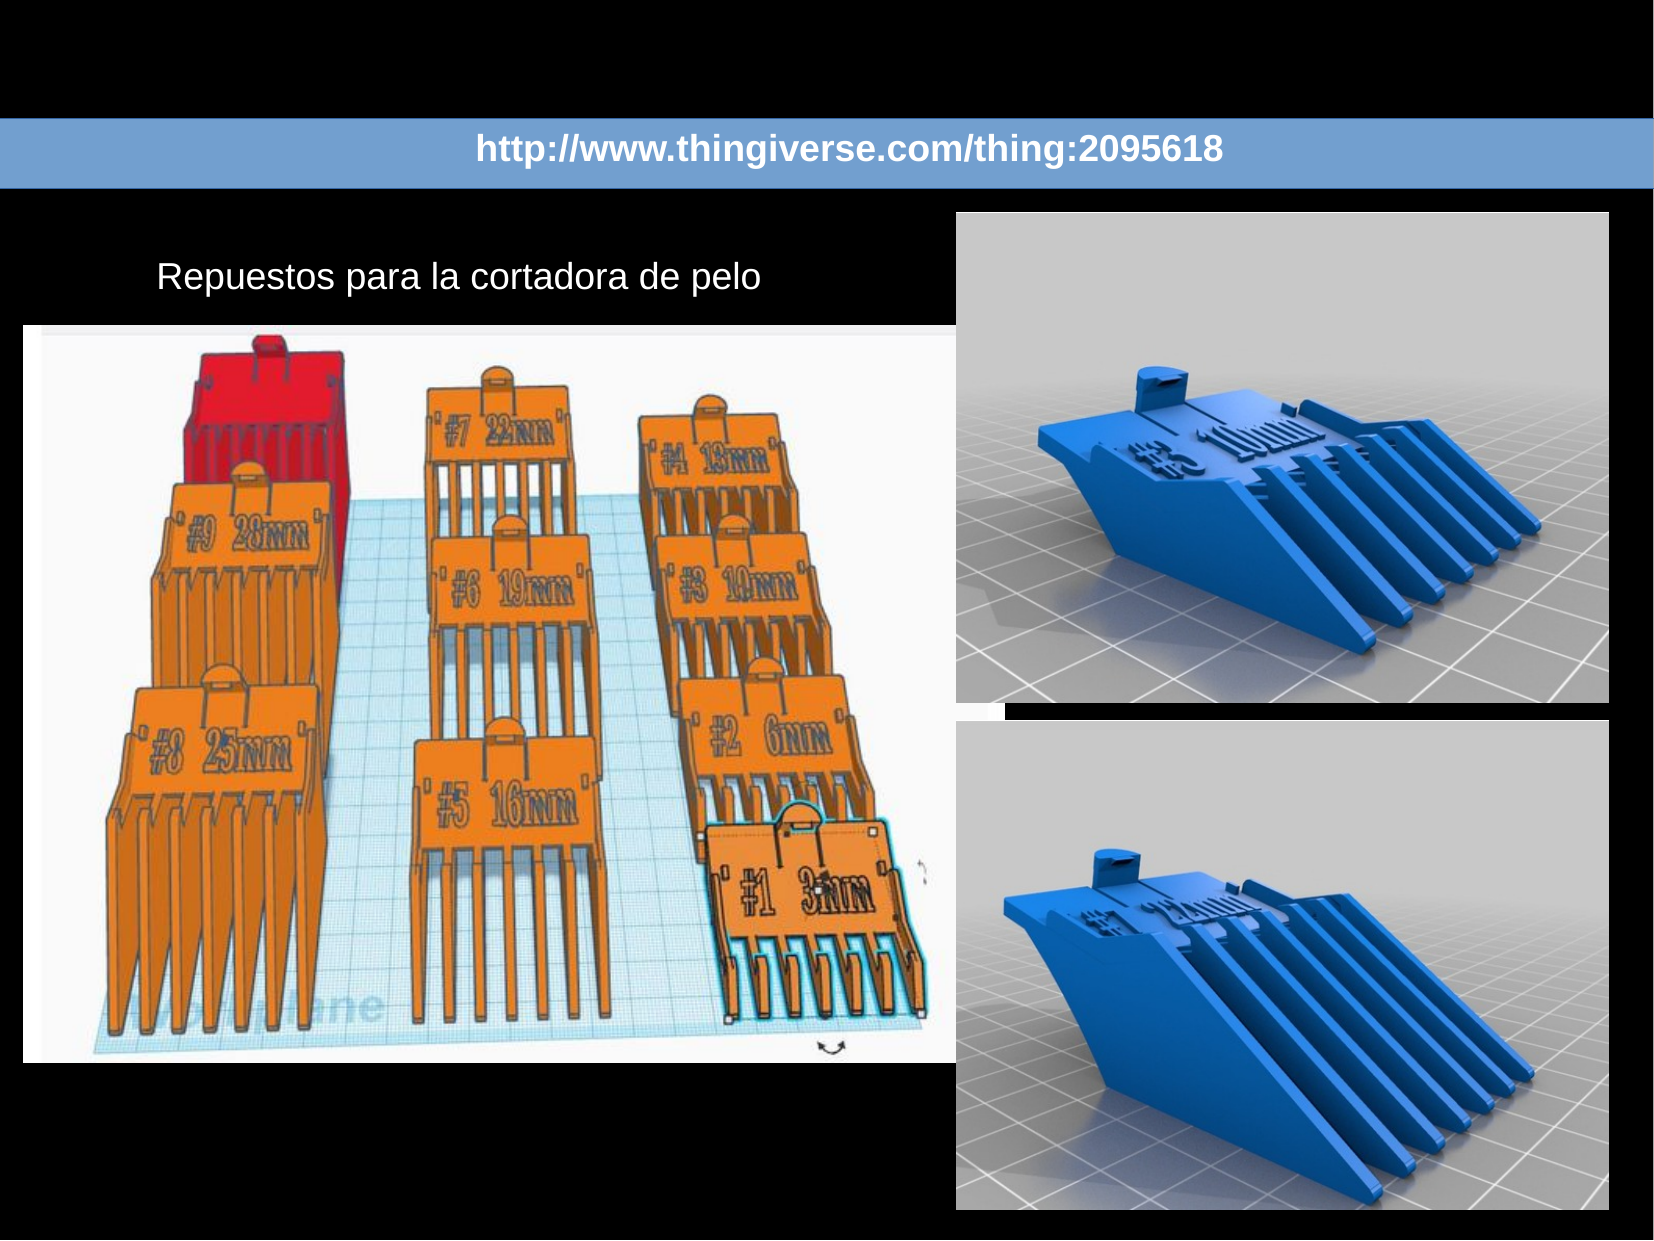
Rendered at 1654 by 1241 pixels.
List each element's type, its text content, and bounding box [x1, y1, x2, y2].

picture [23, 212, 1609, 1211]
text_box [0, 118, 1654, 189]
text_box Repuestos para la cortadora de pelo [141, 248, 956, 305]
text_box http://www.thingiverse.com/thing:2095618 [460, 120, 1630, 178]
